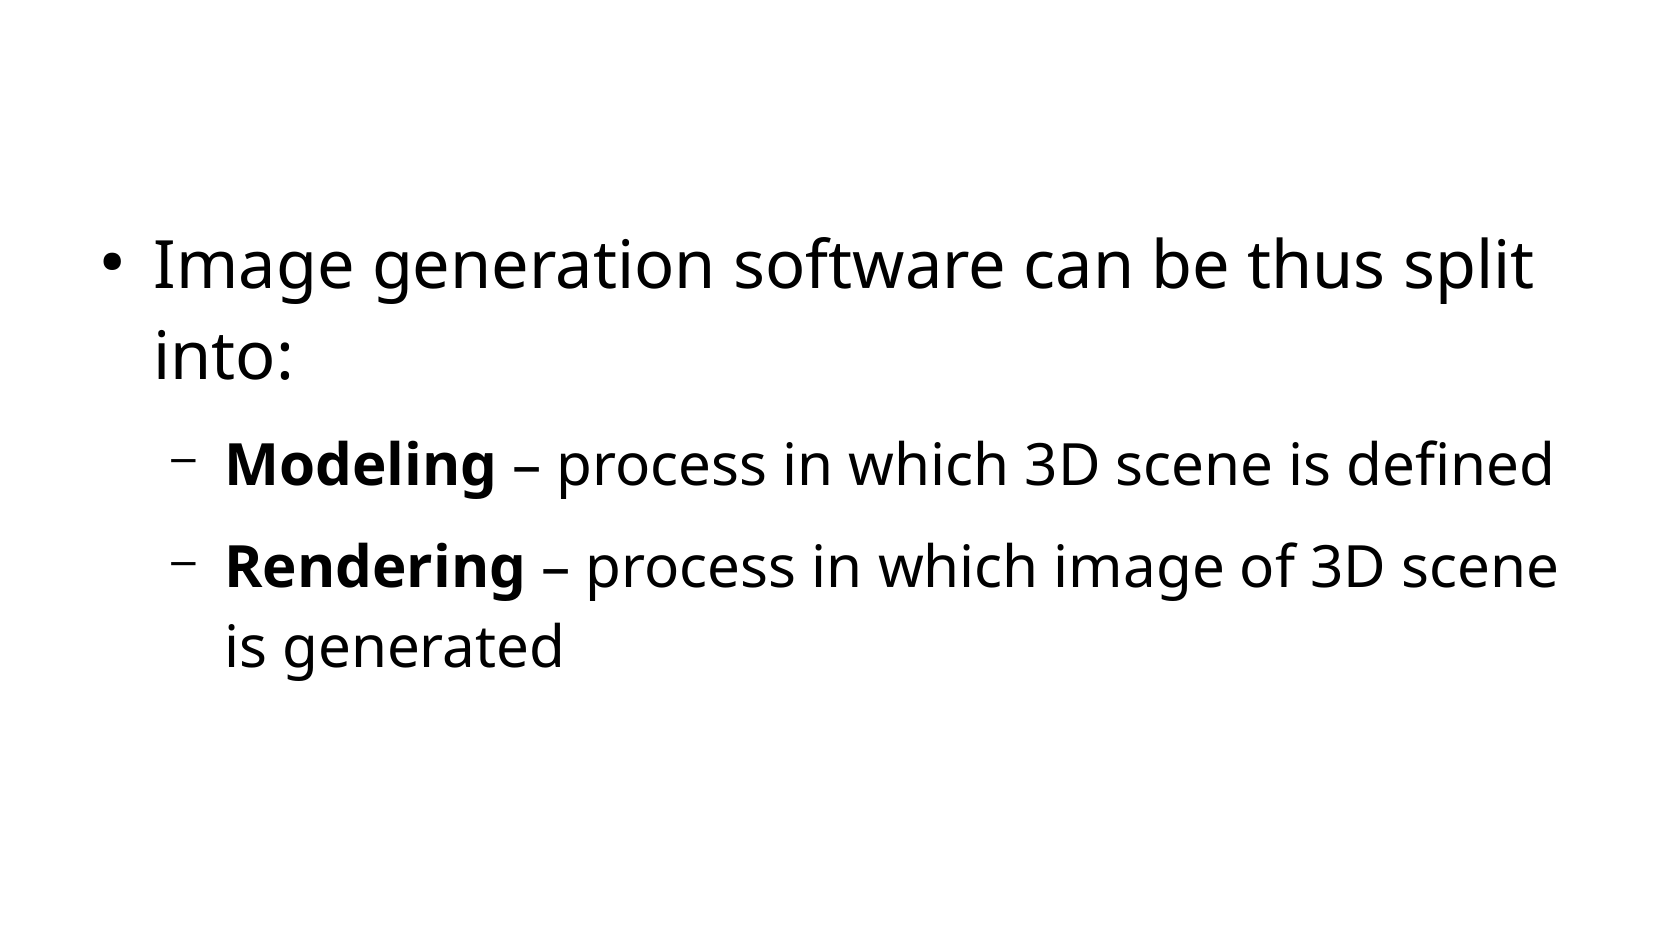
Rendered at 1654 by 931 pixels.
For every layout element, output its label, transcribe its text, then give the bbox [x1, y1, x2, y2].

list Image generation software can be thus split into: Modeling – process in which 3D scene is defined Rendering – process in which image of 3D scene is generated [82, 217, 1571, 758]
